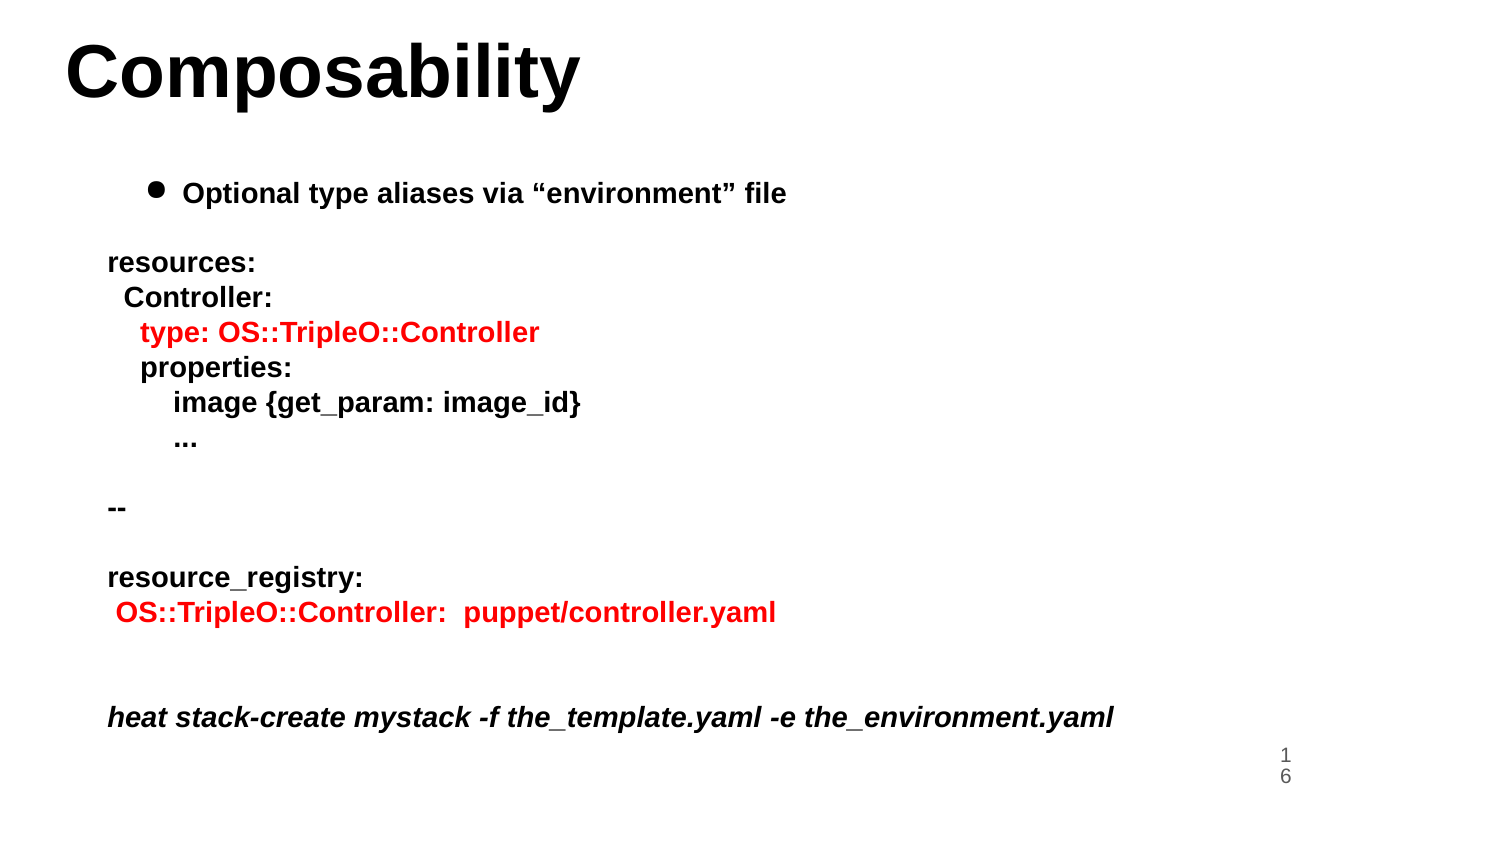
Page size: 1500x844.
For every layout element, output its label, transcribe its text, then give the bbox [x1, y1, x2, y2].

title Composability [50, 7, 1401, 148]
slide_number <number> [1274, 739, 1295, 761]
text_box Optional type aliases via “environment” file resources: Controller: type: OS::TripleO::Controller properties: image {get_param: image_id} ... -- resource_registry: OS::TripleO::Controller: puppet/controller.yaml heat stack-create mystack -f the_template.yaml -e the_environment.yaml [92, 158, 1383, 669]
